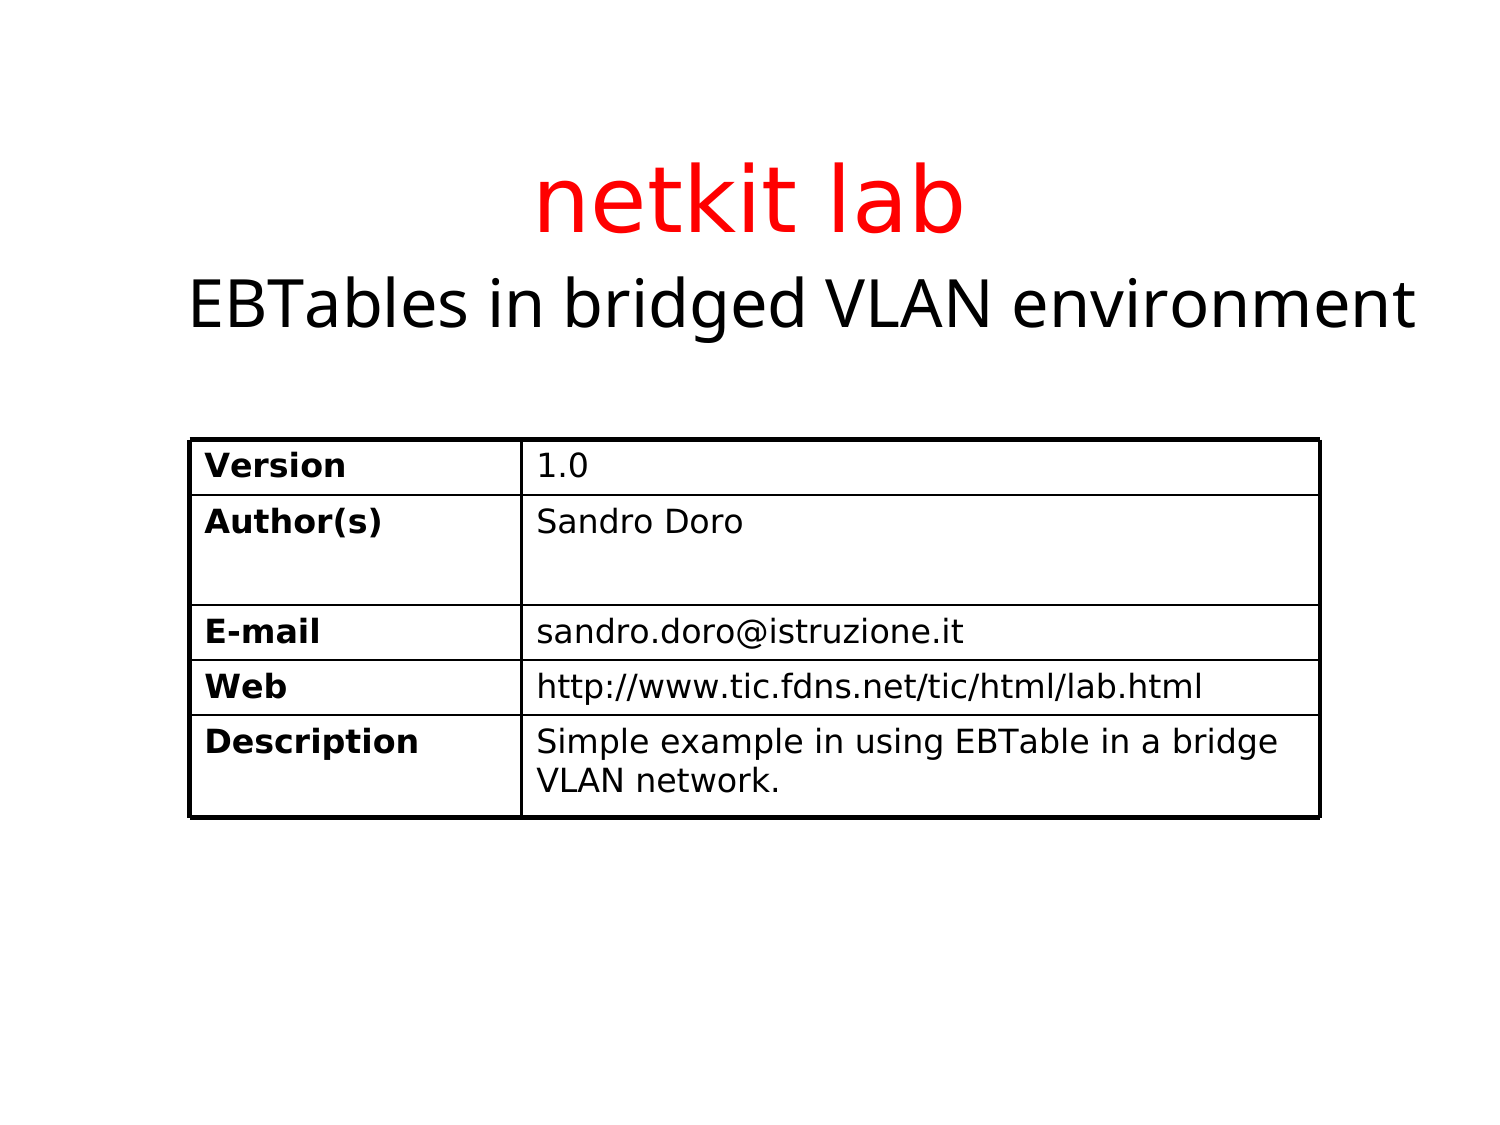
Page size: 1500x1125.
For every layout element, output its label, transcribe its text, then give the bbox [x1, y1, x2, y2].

text_box Version [192, 442, 520, 494]
text_box 1.0 [523, 442, 1318, 494]
text_box http://www.tic.fdns.net/tic/html/lab.html [523, 661, 1318, 714]
text_box sandro.doro@istruzione.it [523, 606, 1318, 659]
text_box Author(s) [192, 496, 520, 604]
text_box E-mail [192, 606, 520, 659]
text_box Description [192, 716, 520, 815]
text_box Sandro Doro [523, 496, 1318, 604]
subtitle EBTables in bridged VLAN environment [90, 249, 1440, 421]
text_box Simple example in using EBTable in a bridge VLAN network. [523, 716, 1318, 815]
title netkit lab [112, 75, 1388, 249]
text_box Web [192, 661, 520, 714]
